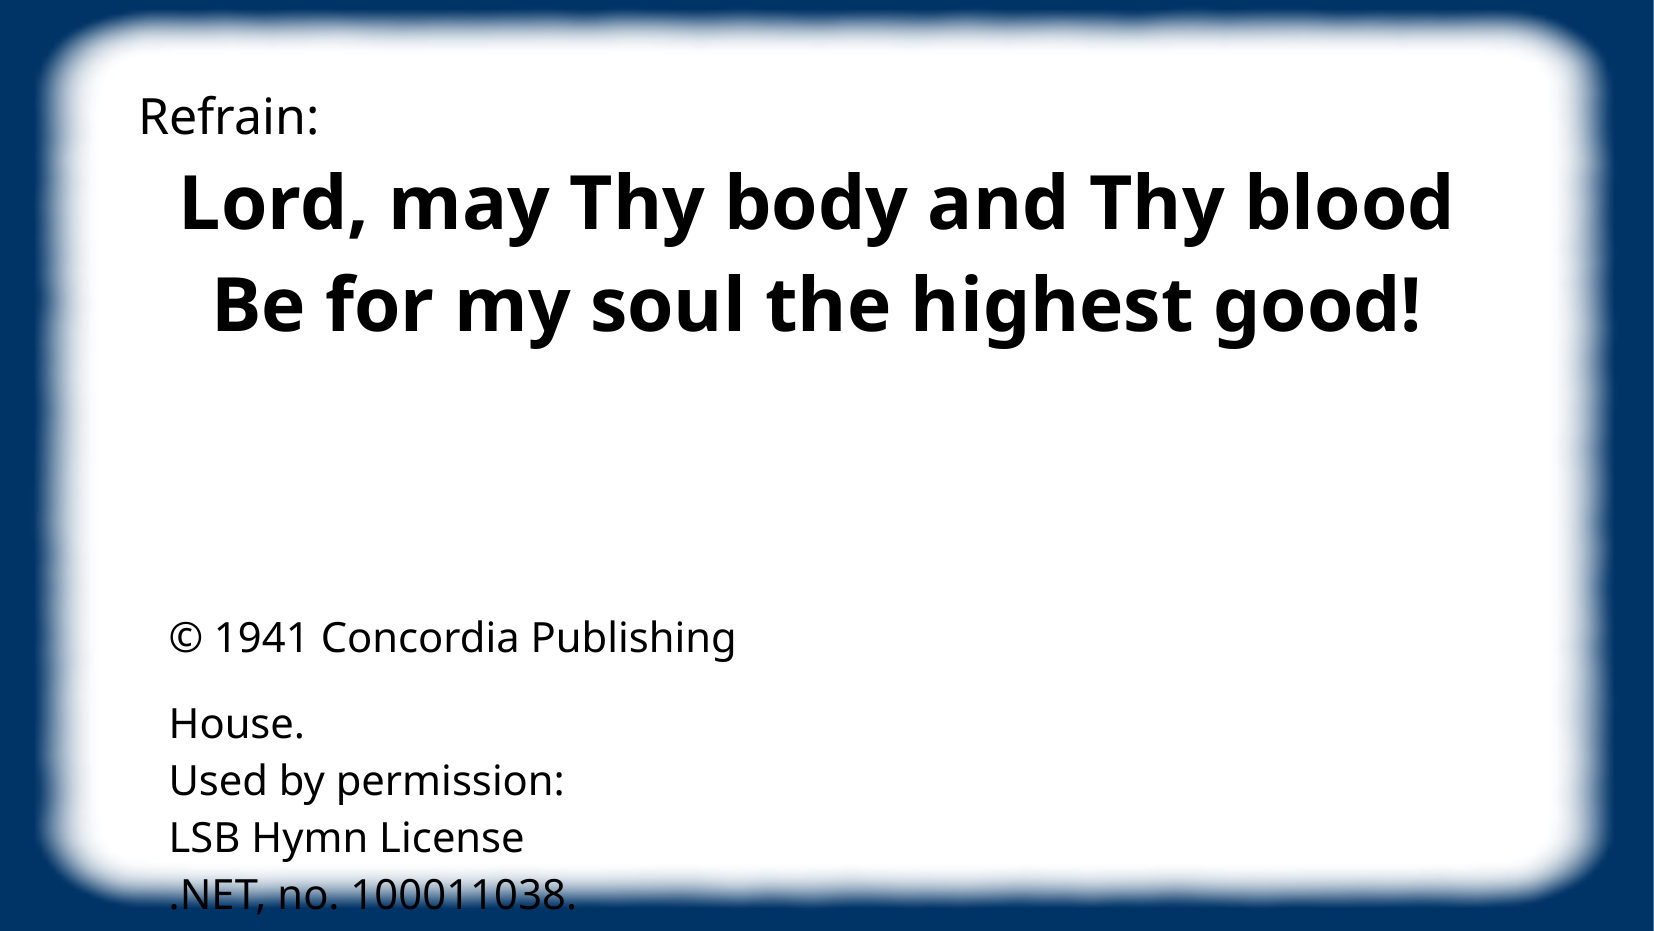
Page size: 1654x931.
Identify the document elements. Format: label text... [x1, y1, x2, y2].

text_box Refrain: Lord, may Thy body and Thy blood Be for my soul the highest good! [105, 73, 1531, 455]
text_box © 1941 Concordia Publishing House. Used by permission: LSB Hymn License .NET, no. 100011038. [135, 572, 871, 837]
picture [0, 0, 1654, 931]
